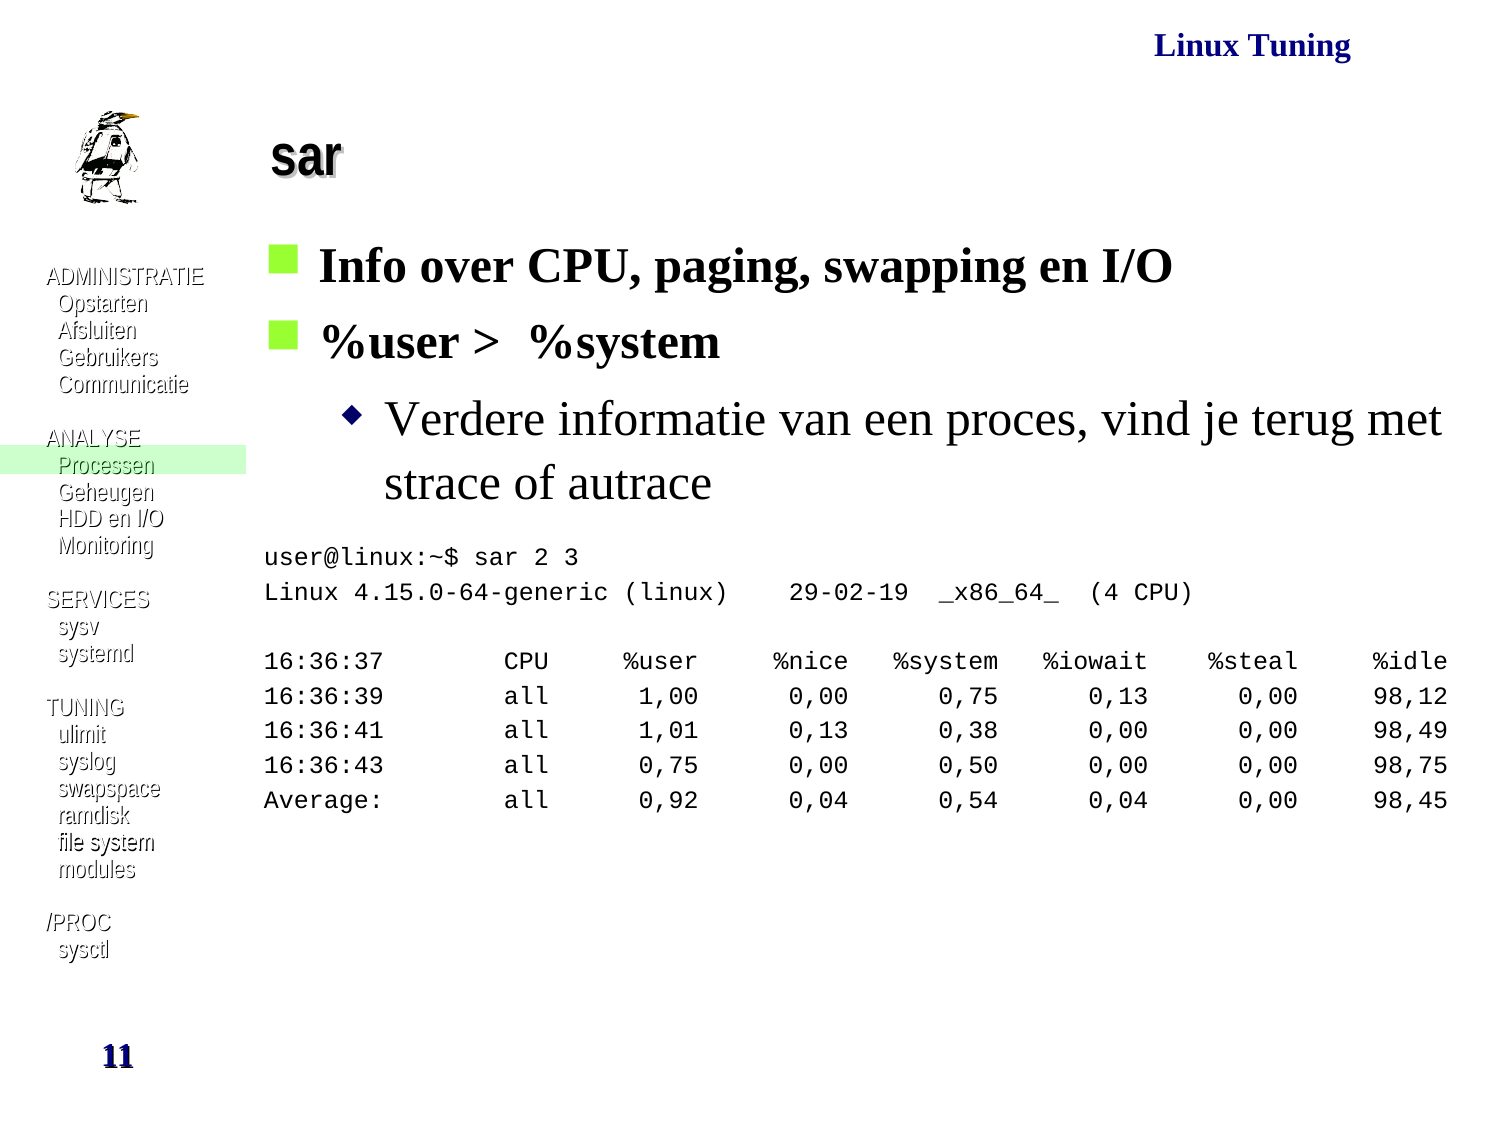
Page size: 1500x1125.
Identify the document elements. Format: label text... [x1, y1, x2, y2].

text_box user@linux:~$ sar 2 3 Linux 4.15.0-64-generic (linux) 29-02-19 _x86_64_ (4 CPU) 16:36:37 CPU %user %nice %system %iowait %steal %idle 16:36:39 all 1,00 0,00 0,75 0,13 0,00 98,12 16:36:41 all 1,01 0,13 0,38 0,00 0,00 98,49 16:36:43 all 0,75 0,00 0,50 0,00 0,00 98,75 Average: all 0,92 0,04 0,54 0,04 0,00 98,45 [249, 528, 1464, 856]
text_box [0, 445, 247, 475]
title sar [270, 41, 1500, 250]
list Info over CPU, paging, swapping en I/O %user > %system Verdere informatie van een proces, vind je terug met strace of autrace [264, 229, 1486, 882]
picture [57, 105, 143, 206]
